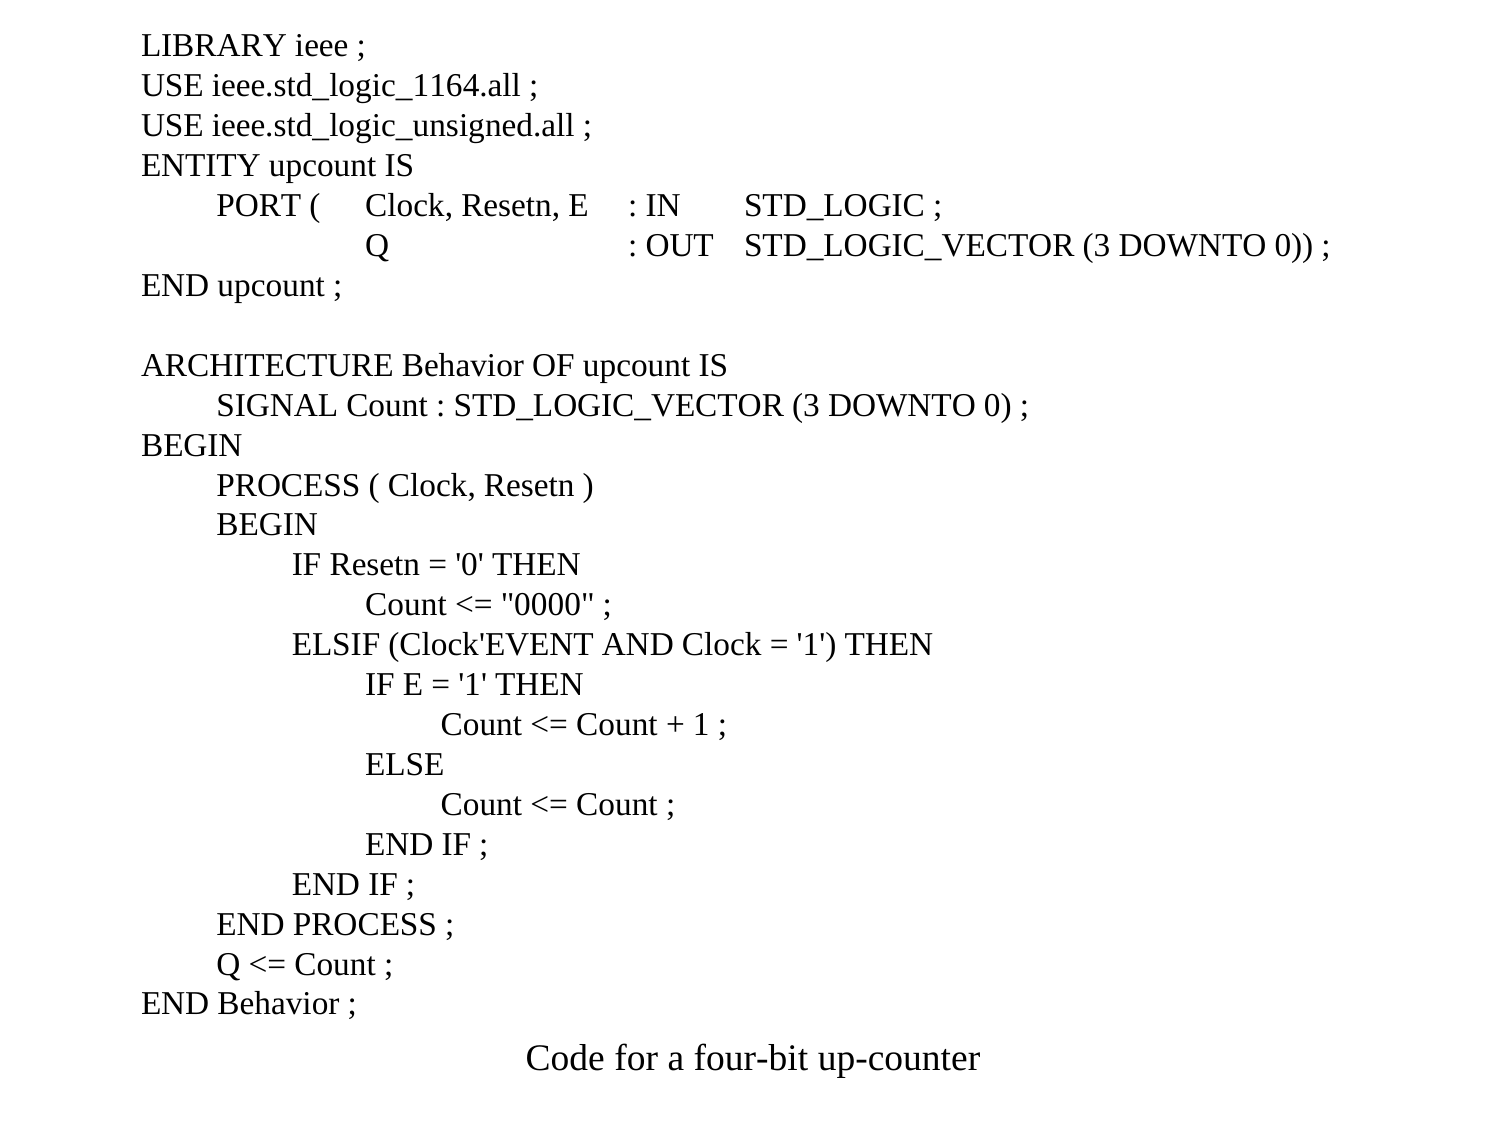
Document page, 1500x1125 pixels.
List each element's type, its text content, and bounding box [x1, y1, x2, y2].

text_box LIBRARY ieee ; USE ieee.std_logic_1164.all ; USE ieee.std_logic_unsigned.all ; ENTITY upcount IS PORT ( Clock, Resetn, E : IN STD_LOGIC ; Q : OUT STD_LOGIC_VECTOR (3 DOWNTO 0)) ; END upcount ; ARCHITECTURE Behavior OF upcount IS SIGNAL Count : STD_LOGIC_VECTOR (3 DOWNTO 0) ; BEGIN PROCESS ( Clock, Resetn ) BEGIN IF Resetn = '0' THEN Count <= "0000" ; ELSIF (Clock'EVENT AND Clock = '1') THEN IF E = '1' THEN Count <= Count + 1 ; ELSE Count <= Count ; END IF ; END IF ; END PROCESS ; Q <= Count ; END Behavior ; [126, 15, 1347, 1030]
text_box Code for a four-bit up-counter [159, 1030, 1347, 1101]
